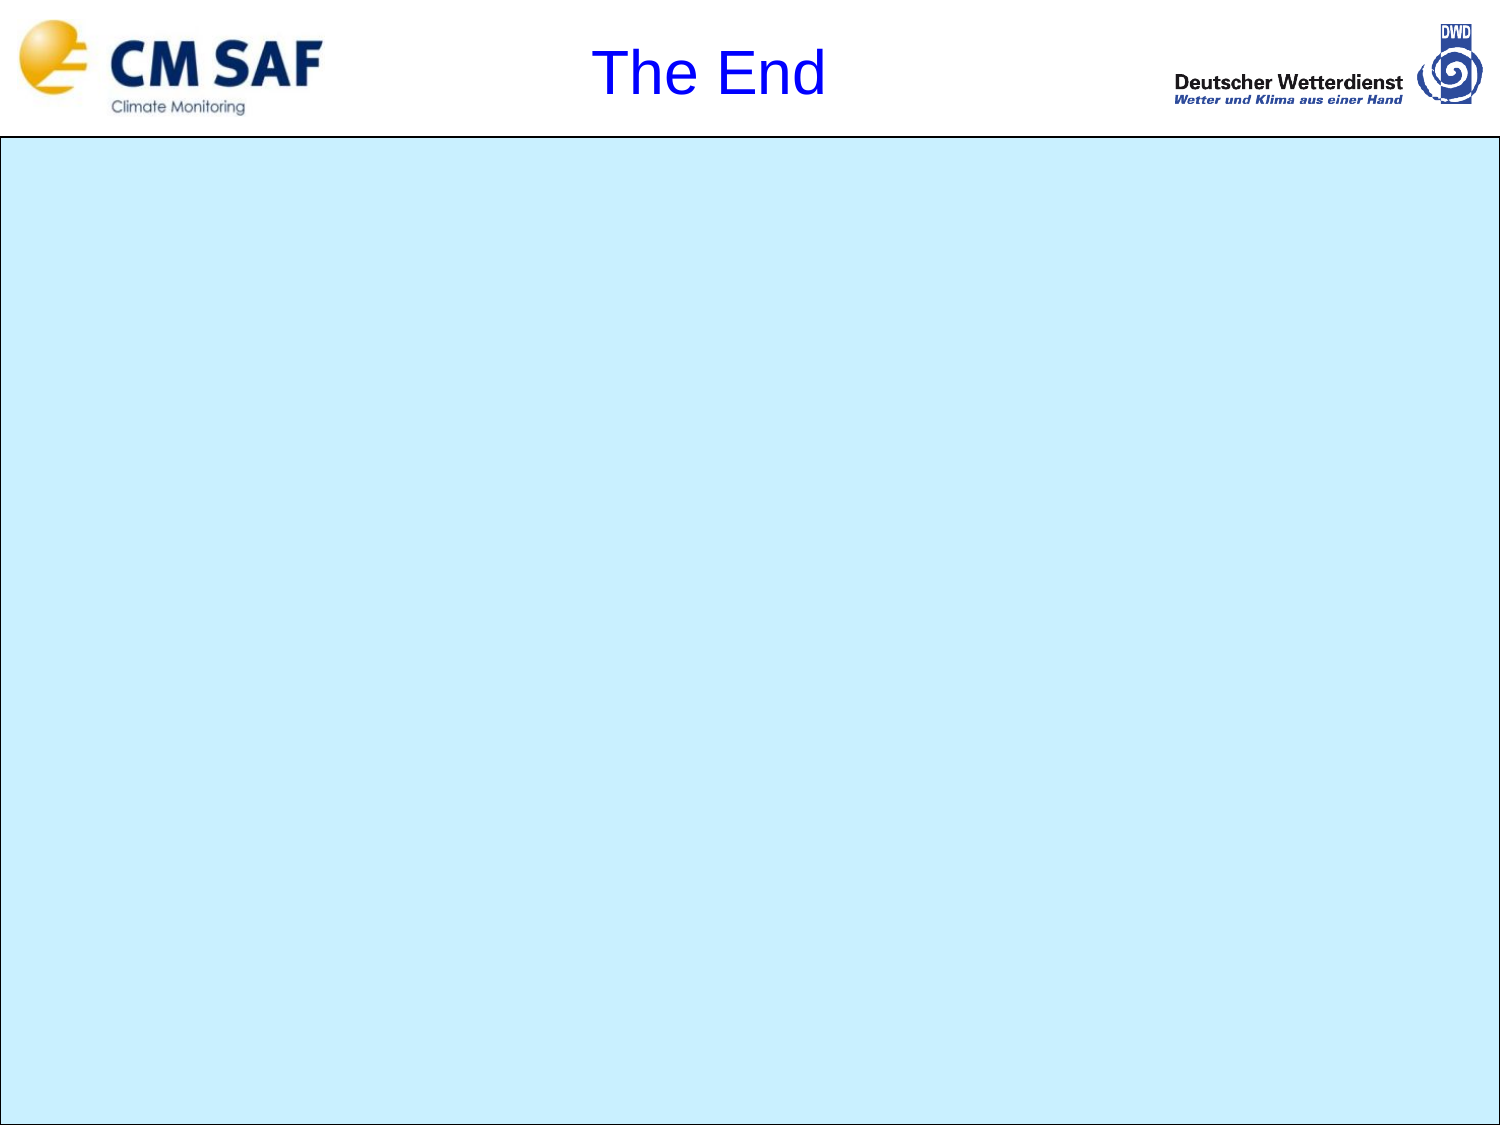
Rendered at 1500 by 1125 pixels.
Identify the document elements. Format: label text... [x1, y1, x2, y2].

picture [17, 19, 325, 117]
text_box The End [194, 42, 1065, 121]
picture [1175, 24, 1483, 104]
